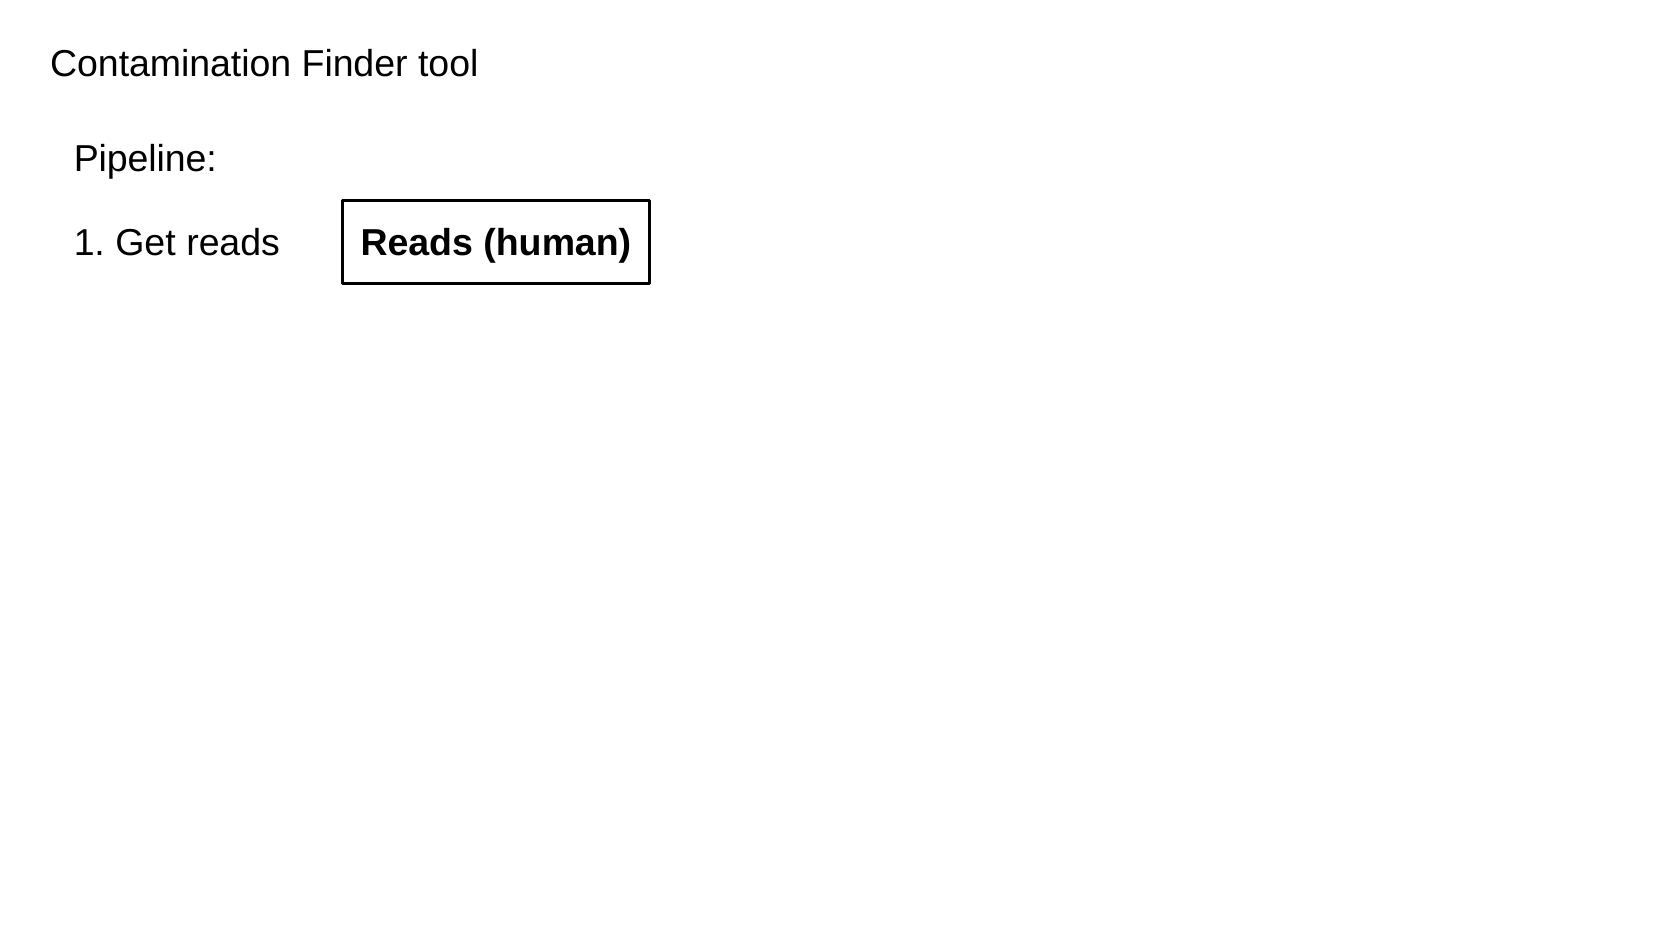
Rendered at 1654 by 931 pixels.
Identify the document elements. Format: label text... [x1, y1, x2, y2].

text_box Contamination Finder tool [35, 35, 494, 93]
text_box Pipeline: 1. Get reads [59, 129, 1619, 481]
text_box Reads (human) [342, 200, 650, 284]
